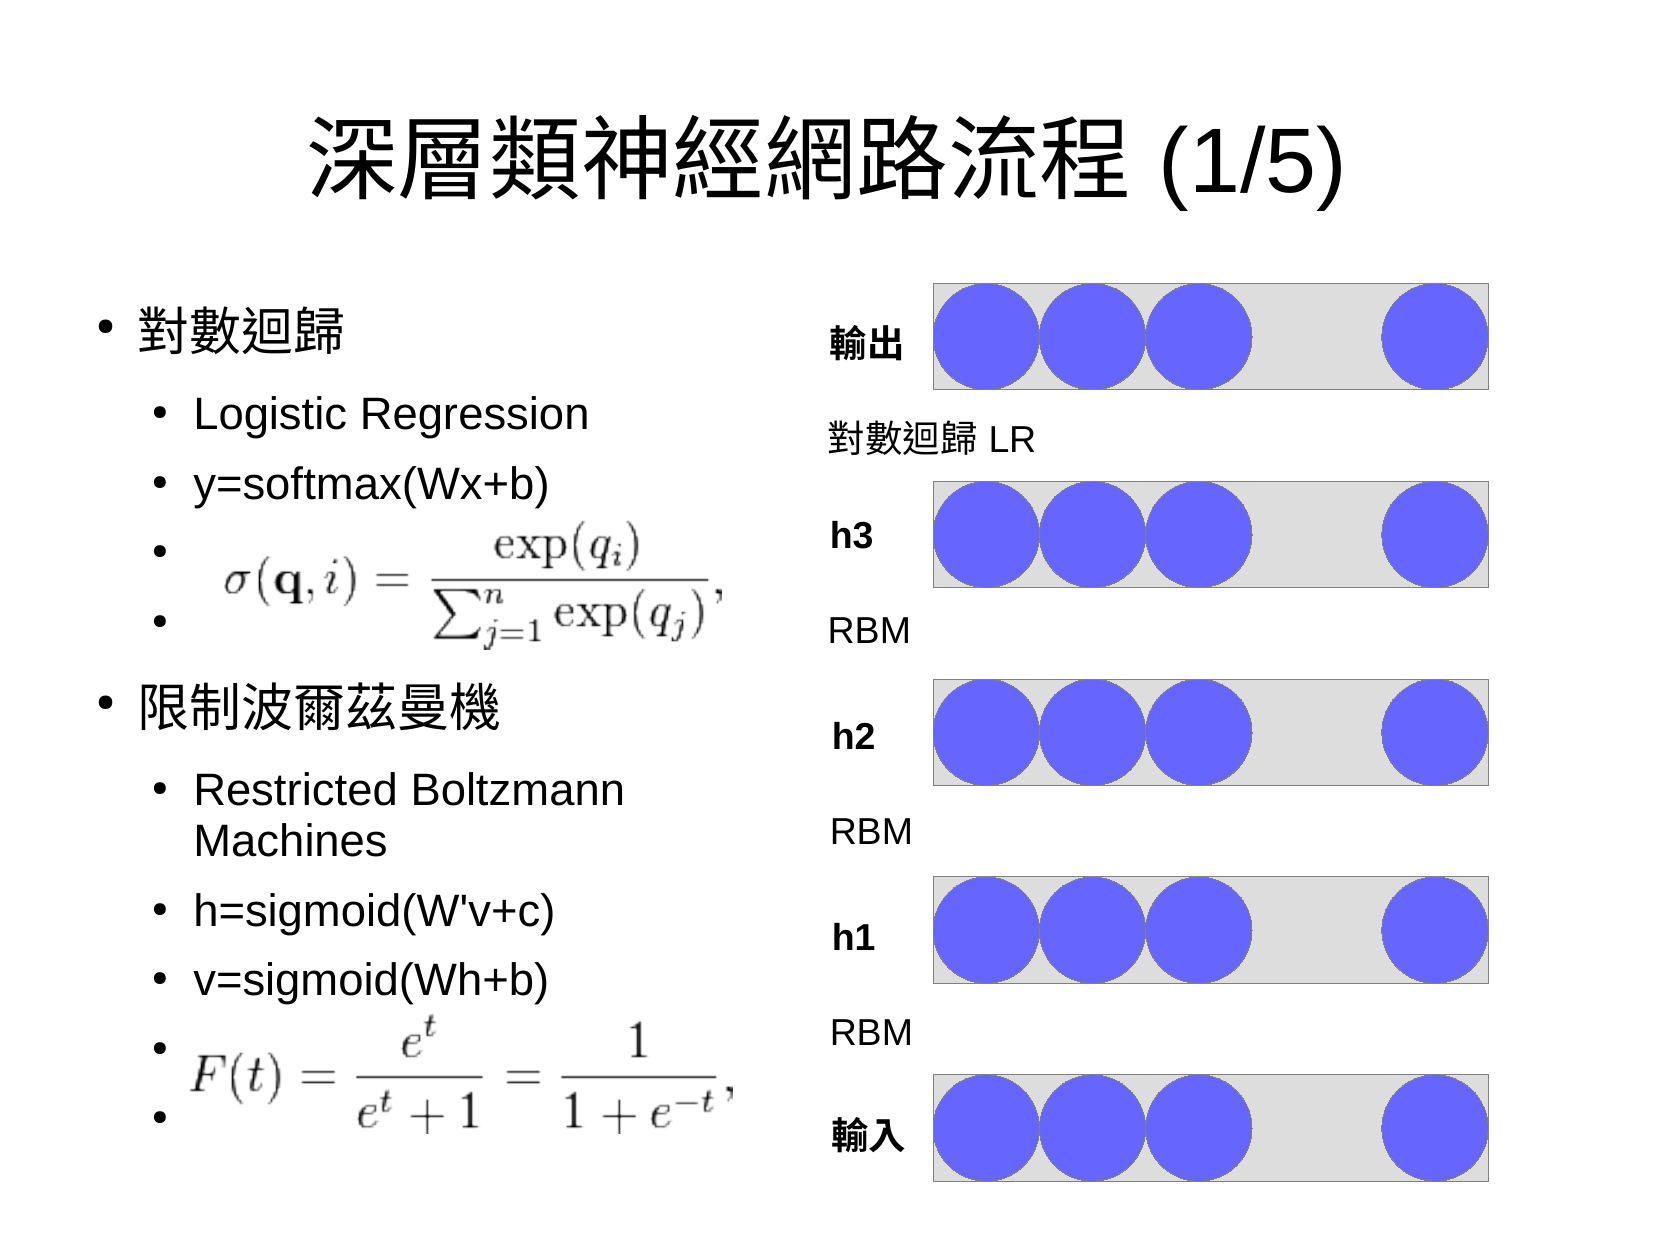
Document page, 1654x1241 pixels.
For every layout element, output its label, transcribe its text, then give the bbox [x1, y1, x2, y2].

text_box h1 [827, 909, 891, 967]
text_box 輸出 [827, 306, 920, 378]
picture [188, 1014, 733, 1134]
text_box 對數迴歸LR [812, 401, 1075, 460]
text_box [933, 283, 1489, 390]
picture [224, 519, 722, 650]
text_box [933, 876, 1489, 984]
list 對數迴歸 Logistic Regression y=softmax(Wx+b) 限制波爾茲曼機 Restricted Boltzmann Machines h=sigmoid(W'v+c) v=sigmoid(Wh+b) [82, 290, 827, 1010]
text_box h3 [827, 507, 889, 565]
text_box [933, 1074, 1489, 1182]
text_box RBM [812, 602, 926, 660]
text_box [933, 481, 1489, 588]
text_box RBM [814, 1003, 928, 1061]
text_box h2 [827, 708, 891, 766]
title 深層類神經網路流程(1/5) [82, 49, 1571, 257]
text_box RBM [814, 803, 928, 861]
text_box 輸入 [816, 1098, 922, 1170]
text_box [933, 679, 1489, 786]
